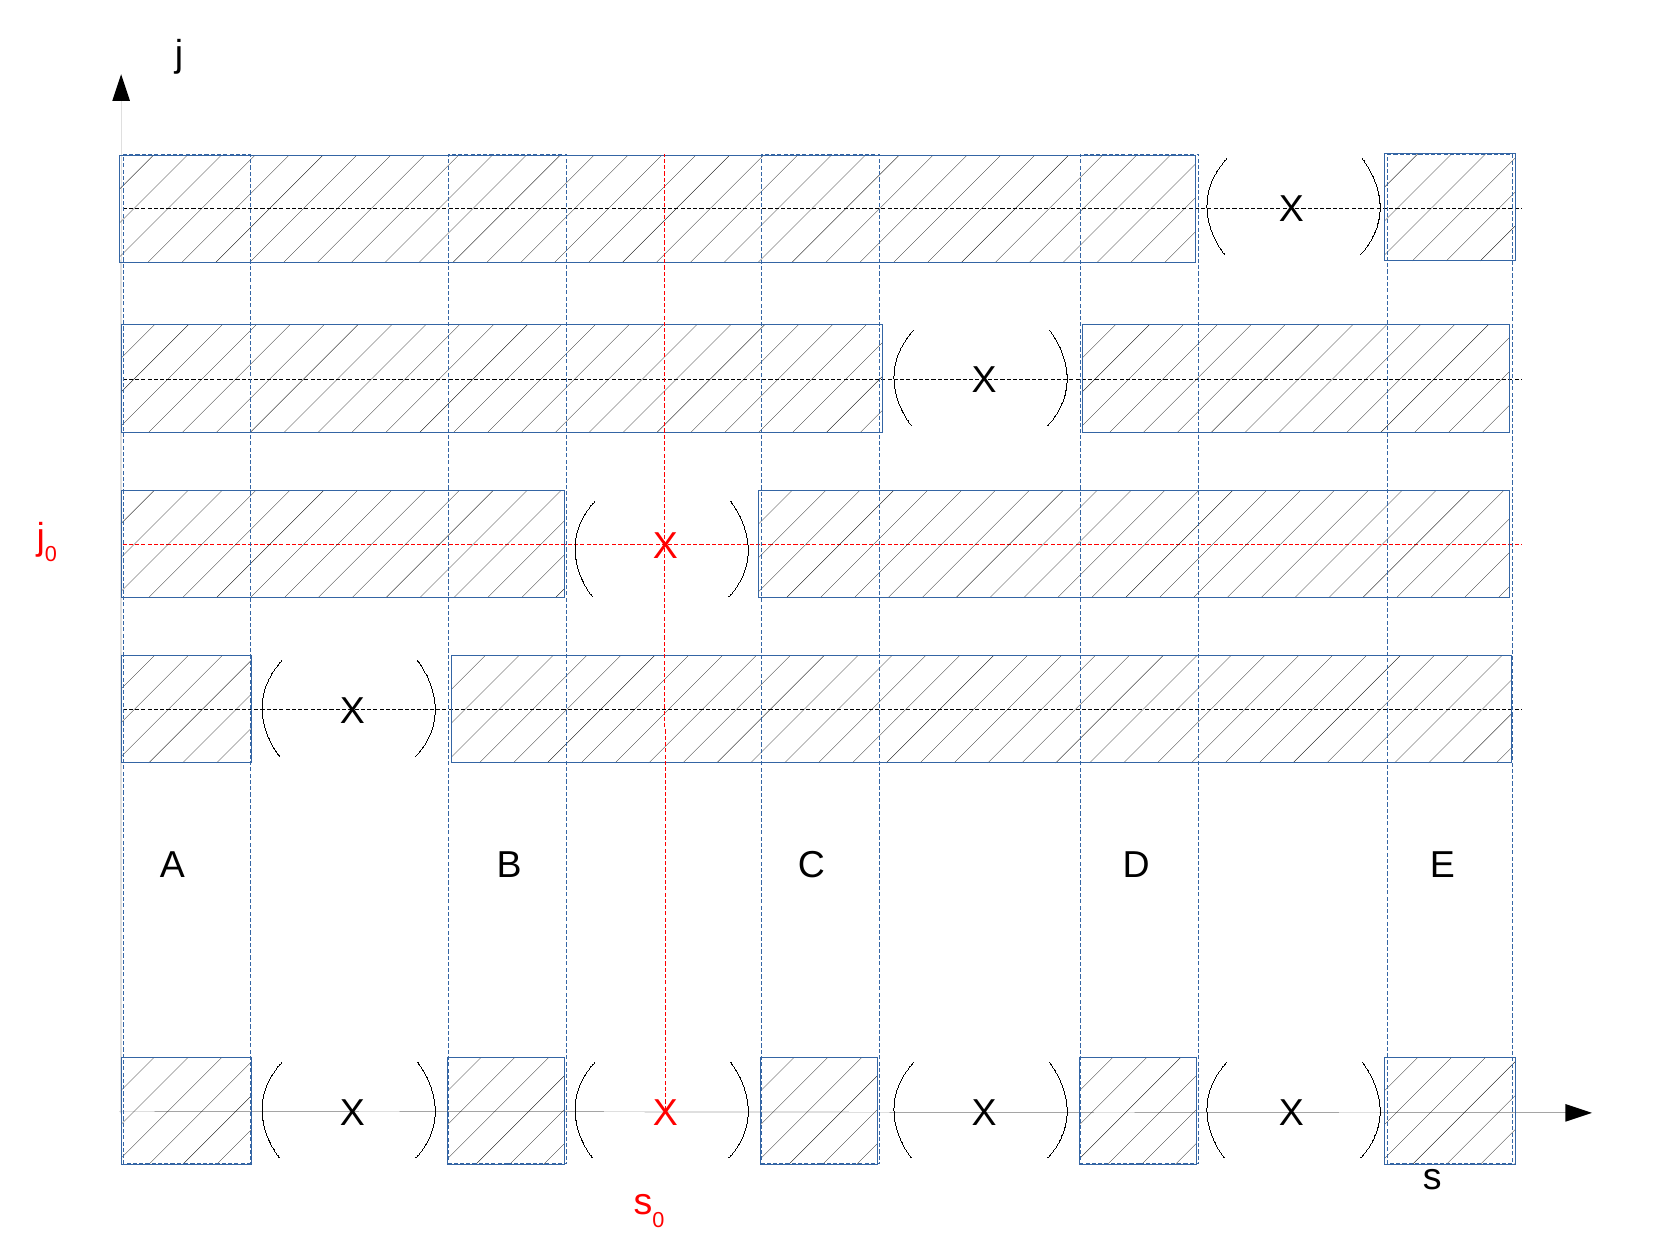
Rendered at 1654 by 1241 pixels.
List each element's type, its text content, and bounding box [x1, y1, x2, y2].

text_box D [1107, 835, 1190, 893]
text_box s0 [618, 1173, 732, 1240]
text_box [758, 490, 1510, 598]
text_box X [325, 682, 412, 748]
text_box j0 [21, 507, 135, 574]
text_box E [1414, 835, 1497, 893]
text_box [760, 1057, 878, 1165]
text_box B [481, 835, 564, 893]
text_box s [1408, 1148, 1608, 1206]
text_box [447, 1057, 565, 1165]
text_box X [956, 351, 1043, 417]
text_box [121, 490, 565, 598]
text_box X [325, 1084, 412, 1149]
text_box X [1264, 180, 1351, 246]
text_box [121, 655, 252, 763]
text_box X [638, 1083, 725, 1149]
text_box [119, 155, 1196, 263]
text_box [121, 1057, 252, 1165]
text_box [1082, 324, 1510, 433]
text_box [1384, 1057, 1516, 1165]
text_box [1384, 153, 1516, 261]
text_box j [160, 25, 344, 83]
text_box X [1264, 1083, 1351, 1149]
text_box C [783, 835, 865, 893]
text_box [1079, 1057, 1197, 1165]
text_box [121, 324, 883, 433]
text_box X [638, 517, 725, 582]
text_box X [956, 1083, 1043, 1149]
text_box [451, 655, 1512, 763]
text_box A [145, 835, 227, 893]
